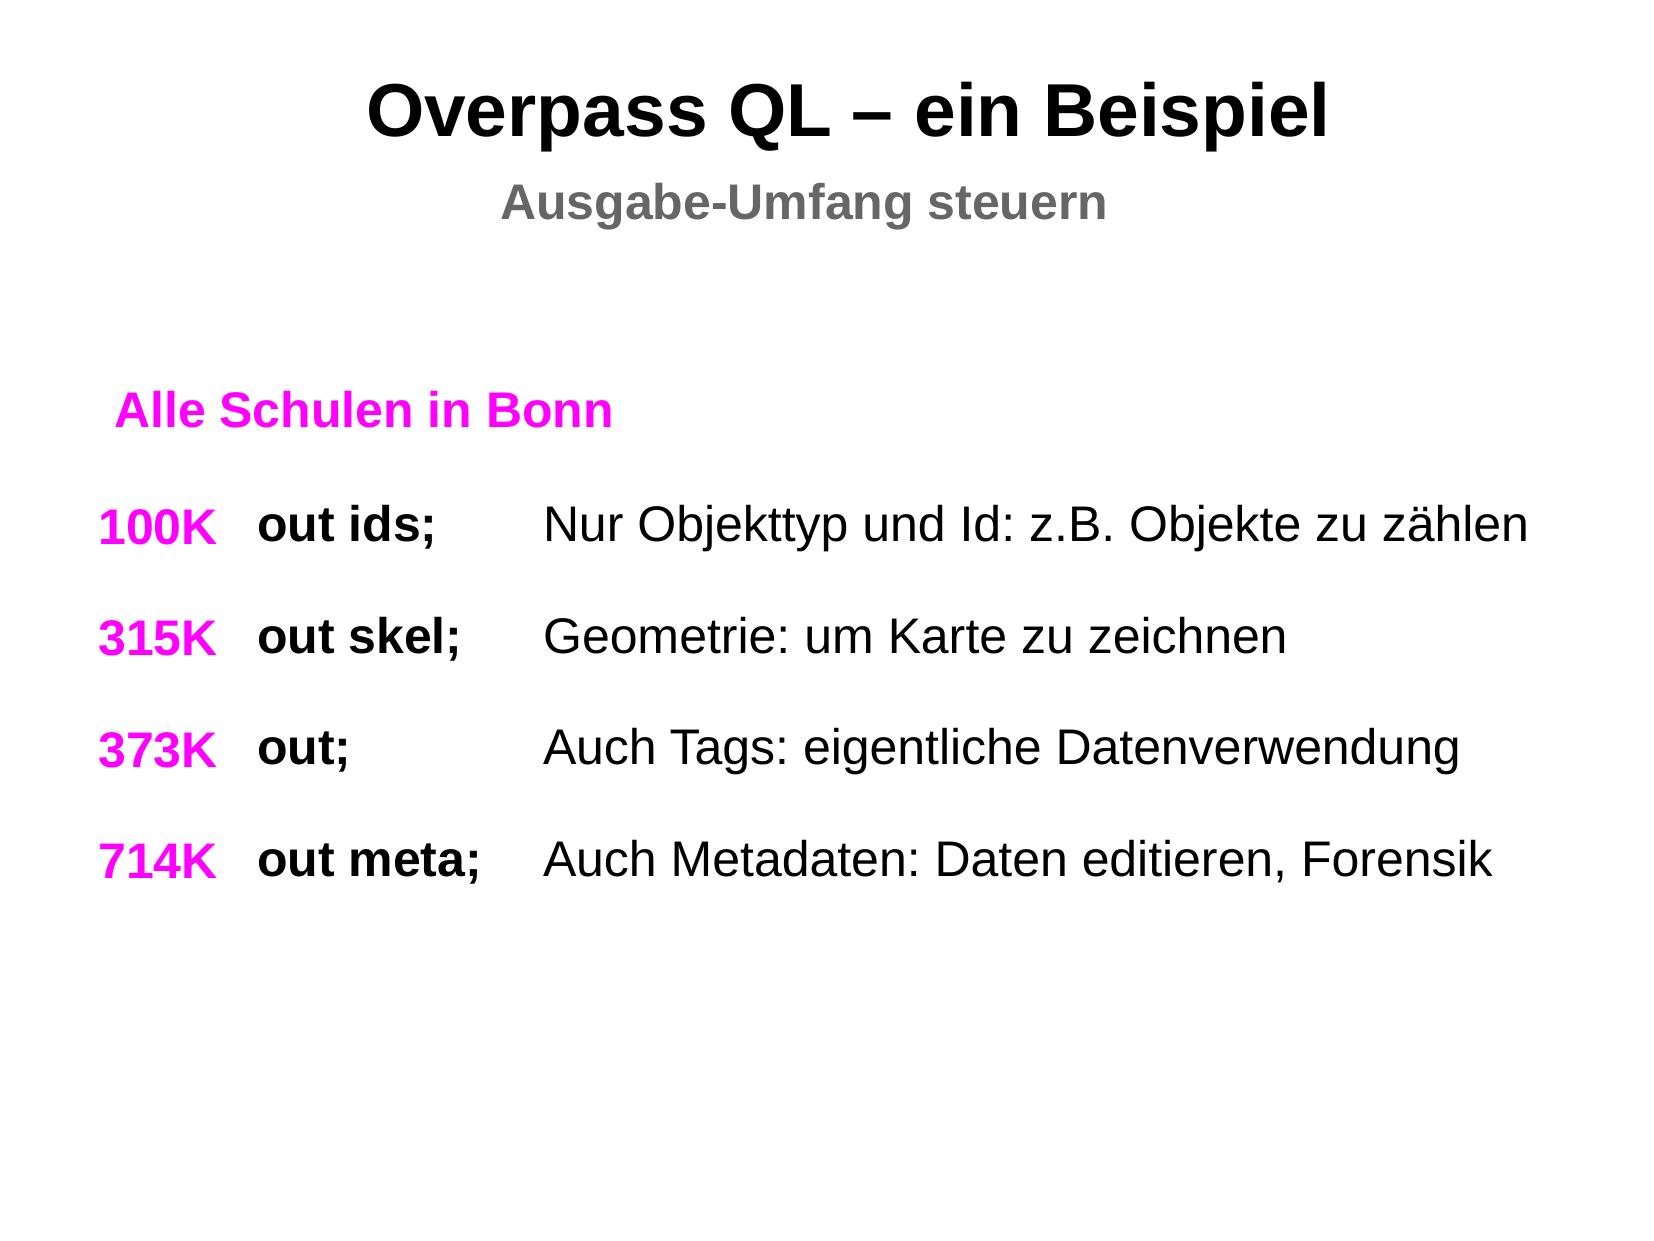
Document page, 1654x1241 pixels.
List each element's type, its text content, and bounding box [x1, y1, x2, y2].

text_box out ids; out skel; out; out meta; [242, 489, 498, 895]
text_box Ausgabe-Umfang steuern [485, 167, 1124, 238]
text_box Overpass QL – ein Beispiel [351, 61, 1346, 160]
text_box 100K 315K 373K 714K [83, 491, 233, 897]
text_box Alle Schulen in Bonn [99, 375, 630, 453]
text_box Nur Objekttyp und Id: z.B. Objekte zu zählen Geometrie: um Karte zu zeichnen Auch Tags: eigentliche Datenverwendung Auch Metadaten: Daten editieren, Forensik [528, 489, 1546, 895]
